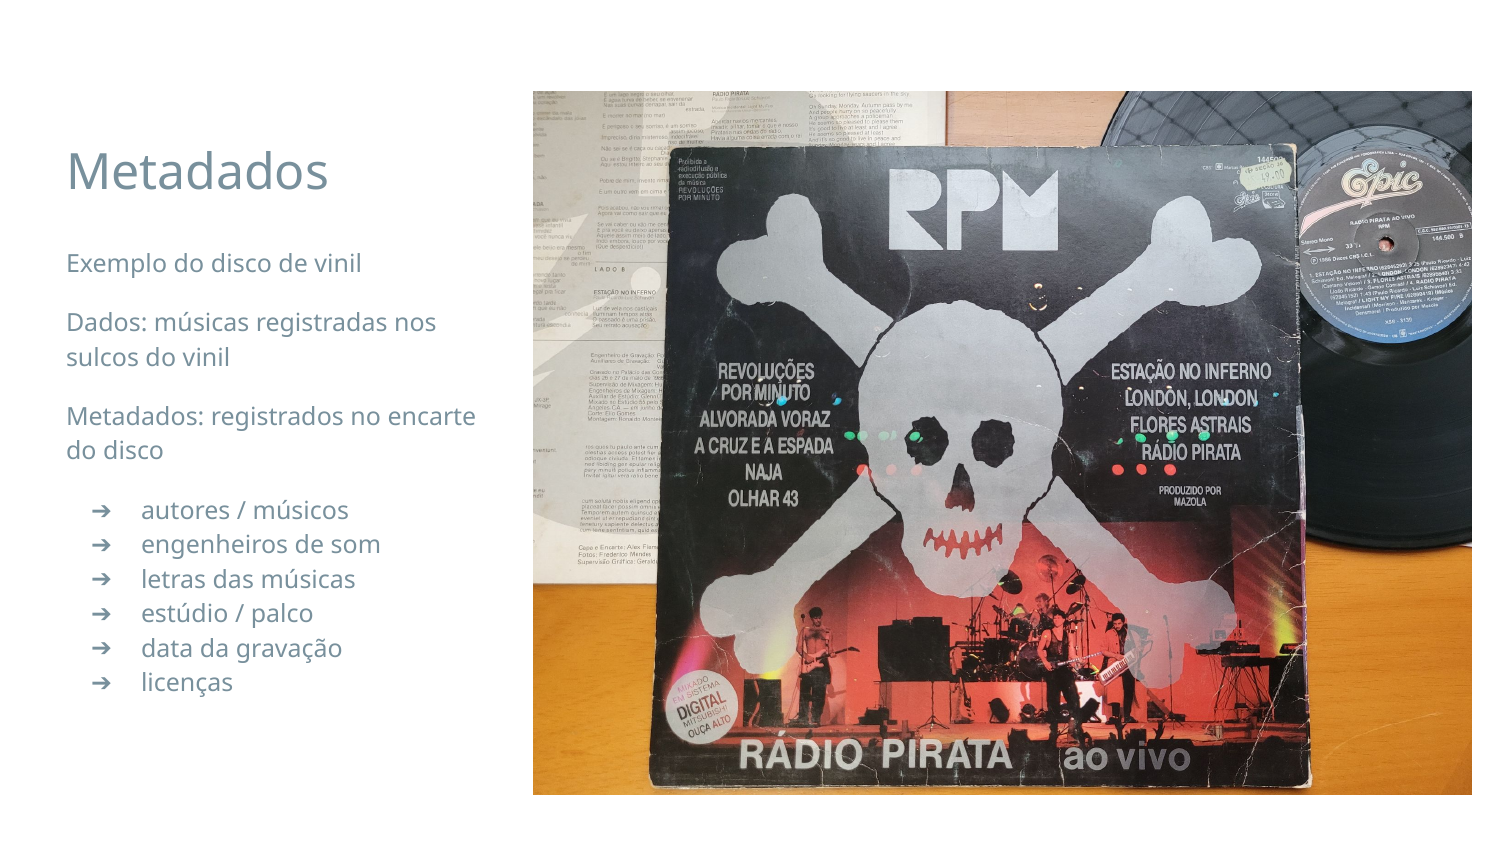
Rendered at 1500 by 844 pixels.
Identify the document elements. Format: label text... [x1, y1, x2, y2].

title Metadados [51, 91, 512, 216]
list Exemplo do disco de vinil Dados: músicas registradas nos sulcos do vinil Metadados: registrados no encarte do disco autores / músicos engenheiros de som letras das músicas estúdio / palco data da gravação licenças [51, 227, 512, 750]
picture [533, 91, 1472, 795]
